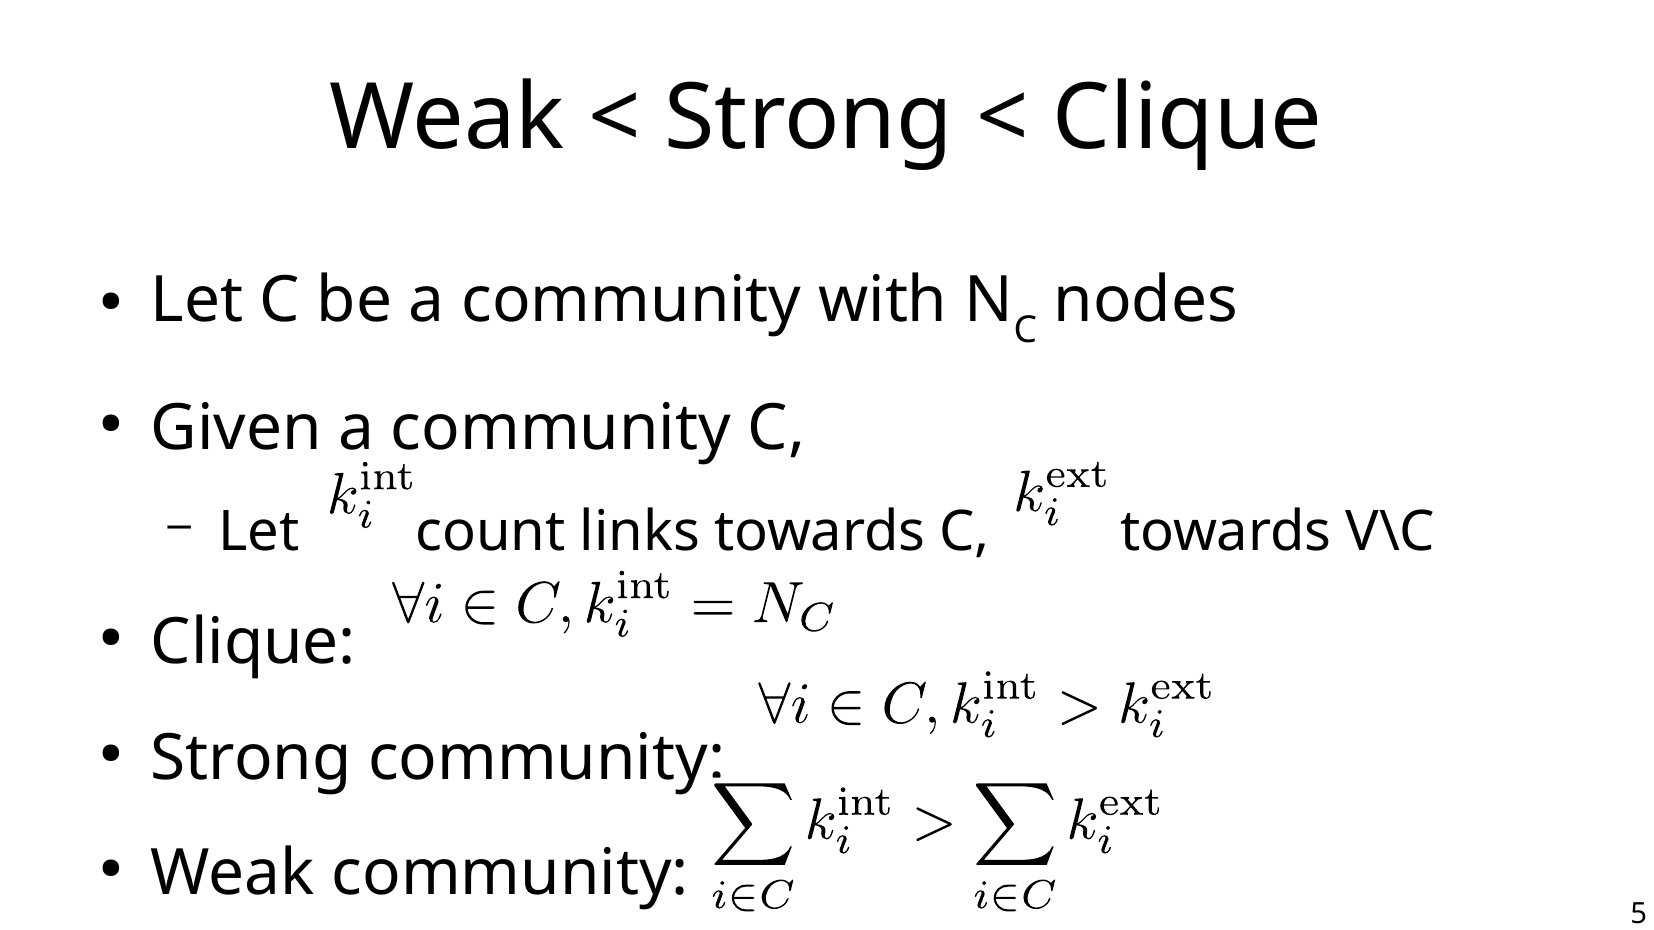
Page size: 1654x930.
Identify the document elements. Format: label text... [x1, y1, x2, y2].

text_box [758, 671, 1214, 738]
list Let C be a community with NC nodes Given a community C, Let count links towards C, towards V\C Clique: Strong community: Weak community: [82, 252, 1571, 916]
title Weak < Strong < Clique [82, 1, 1571, 225]
text_box [1013, 461, 1109, 526]
text_box [711, 777, 1162, 912]
text_box [392, 570, 835, 638]
text_box [326, 461, 415, 529]
